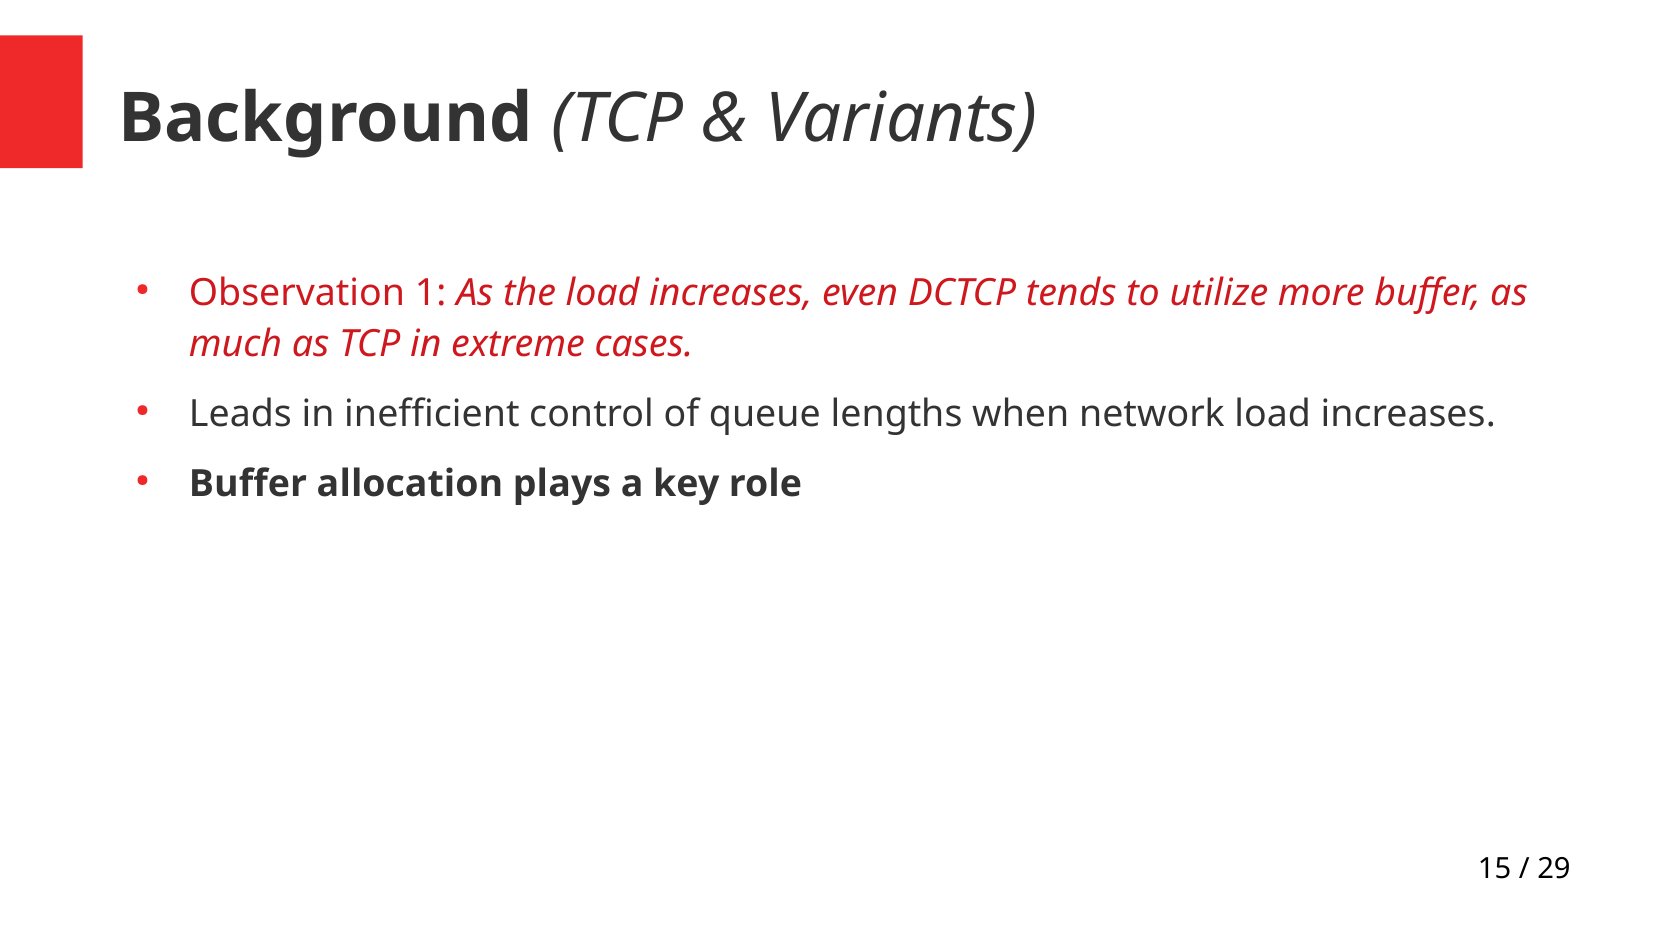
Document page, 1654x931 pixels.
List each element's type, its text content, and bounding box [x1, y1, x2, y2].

title Background (TCP & Variants) [118, 36, 1571, 193]
list Observation 1: As the load increases, even DCTCP tends to utilize more buffer, as much as TCP in extreme cases. Leads in inefficient control of queue lengths when network load increases. Buffer allocation plays a key role [118, 265, 1536, 806]
